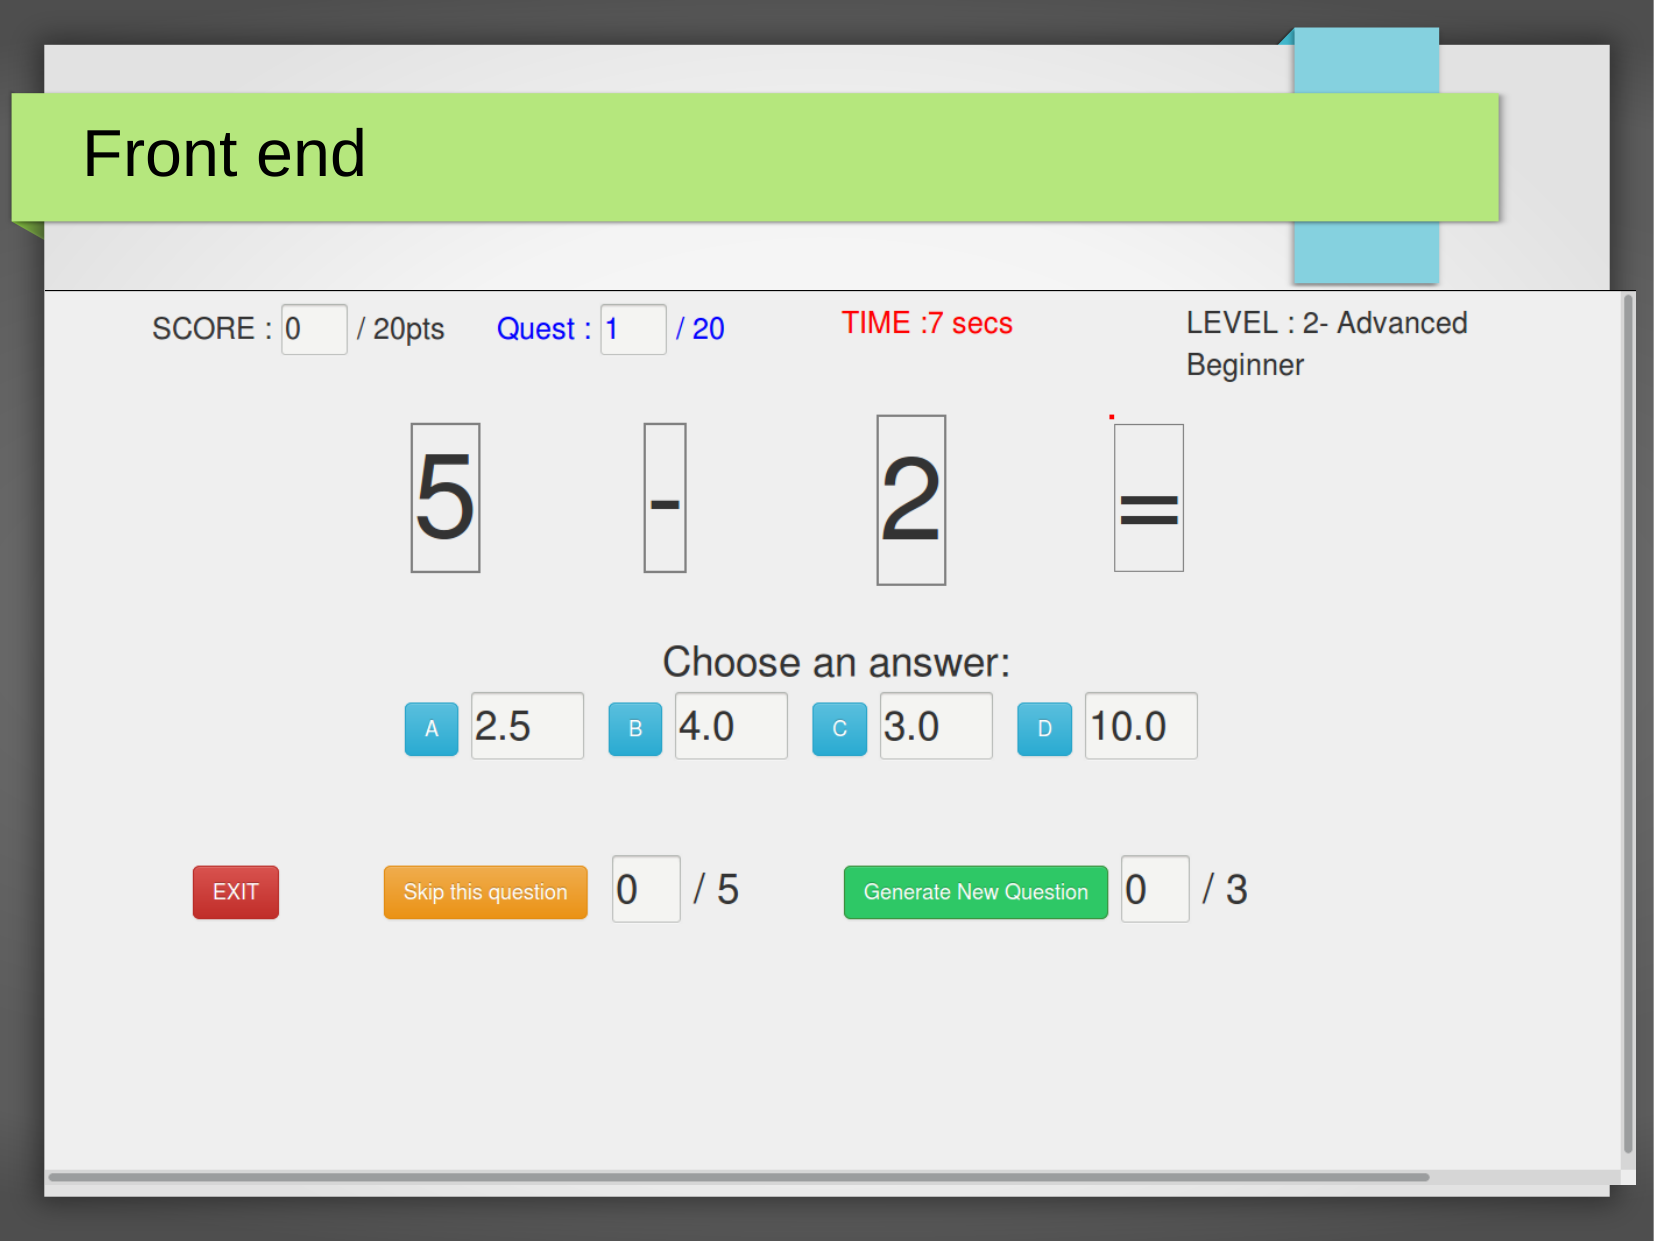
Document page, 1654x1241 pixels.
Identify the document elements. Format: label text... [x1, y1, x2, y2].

picture [0, 0, 1654, 1241]
title Front end [82, 94, 1264, 213]
